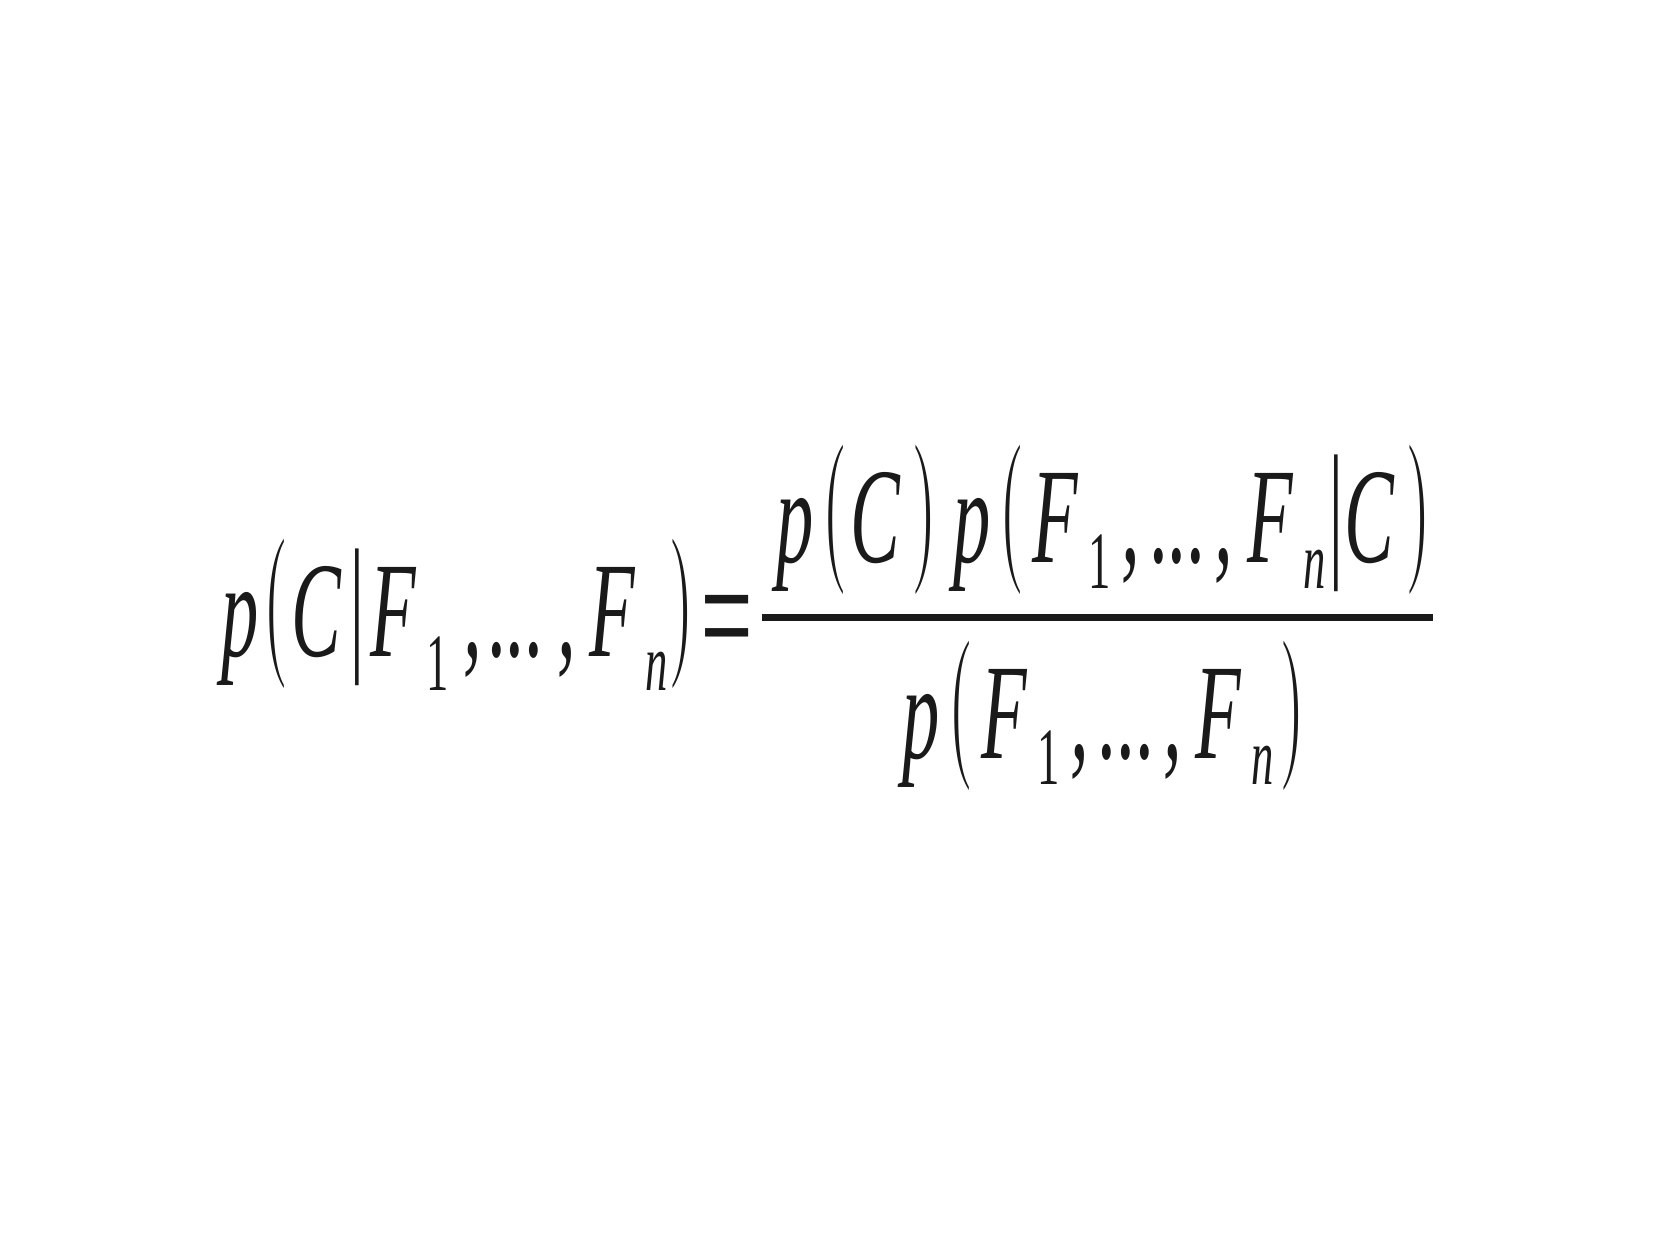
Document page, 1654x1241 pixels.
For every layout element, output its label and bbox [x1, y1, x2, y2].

subtitle [92, 248, 1548, 968]
chart [188, 435, 1453, 805]
